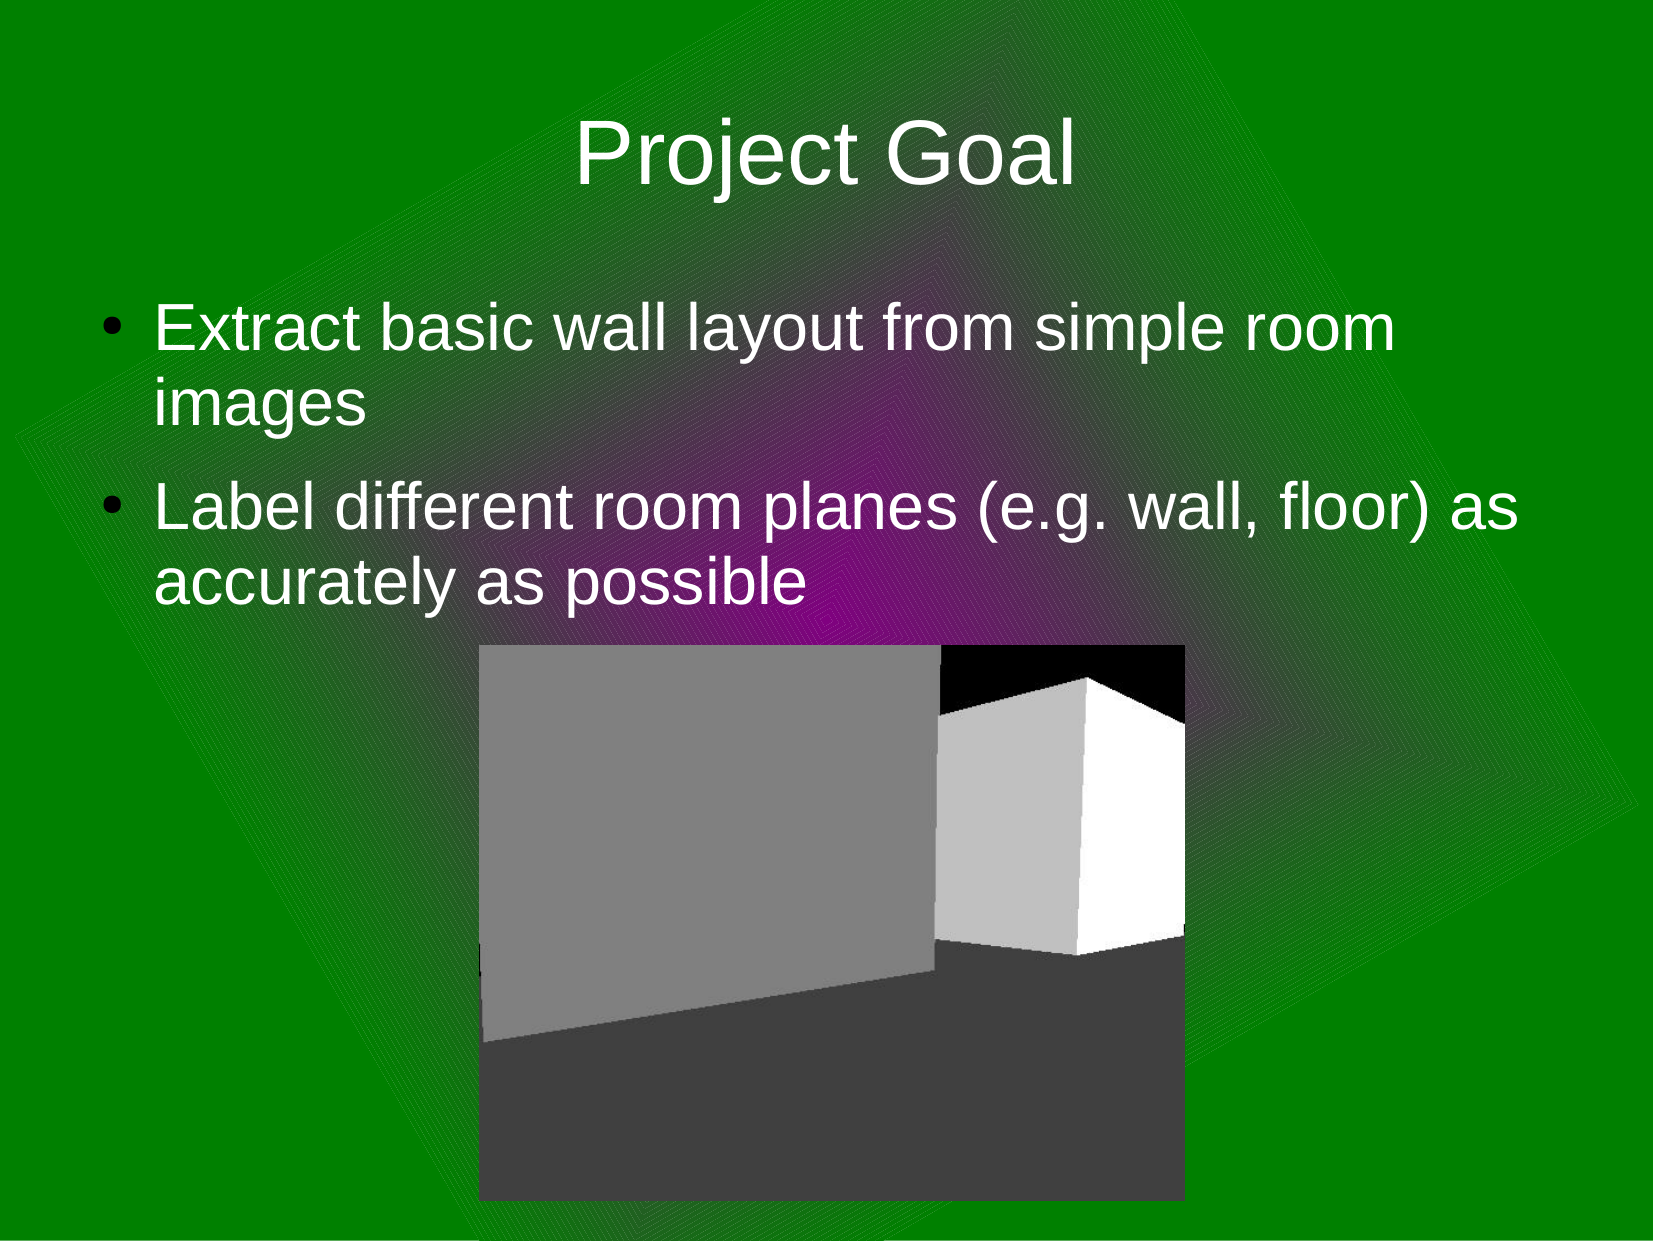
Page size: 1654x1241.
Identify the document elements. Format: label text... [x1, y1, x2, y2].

title Project Goal [82, 49, 1571, 257]
picture [479, 645, 1185, 1201]
list Extract basic wall layout from simple room images Label different room planes (e.g. wall, floor) as accurately as possible [82, 290, 1571, 1010]
